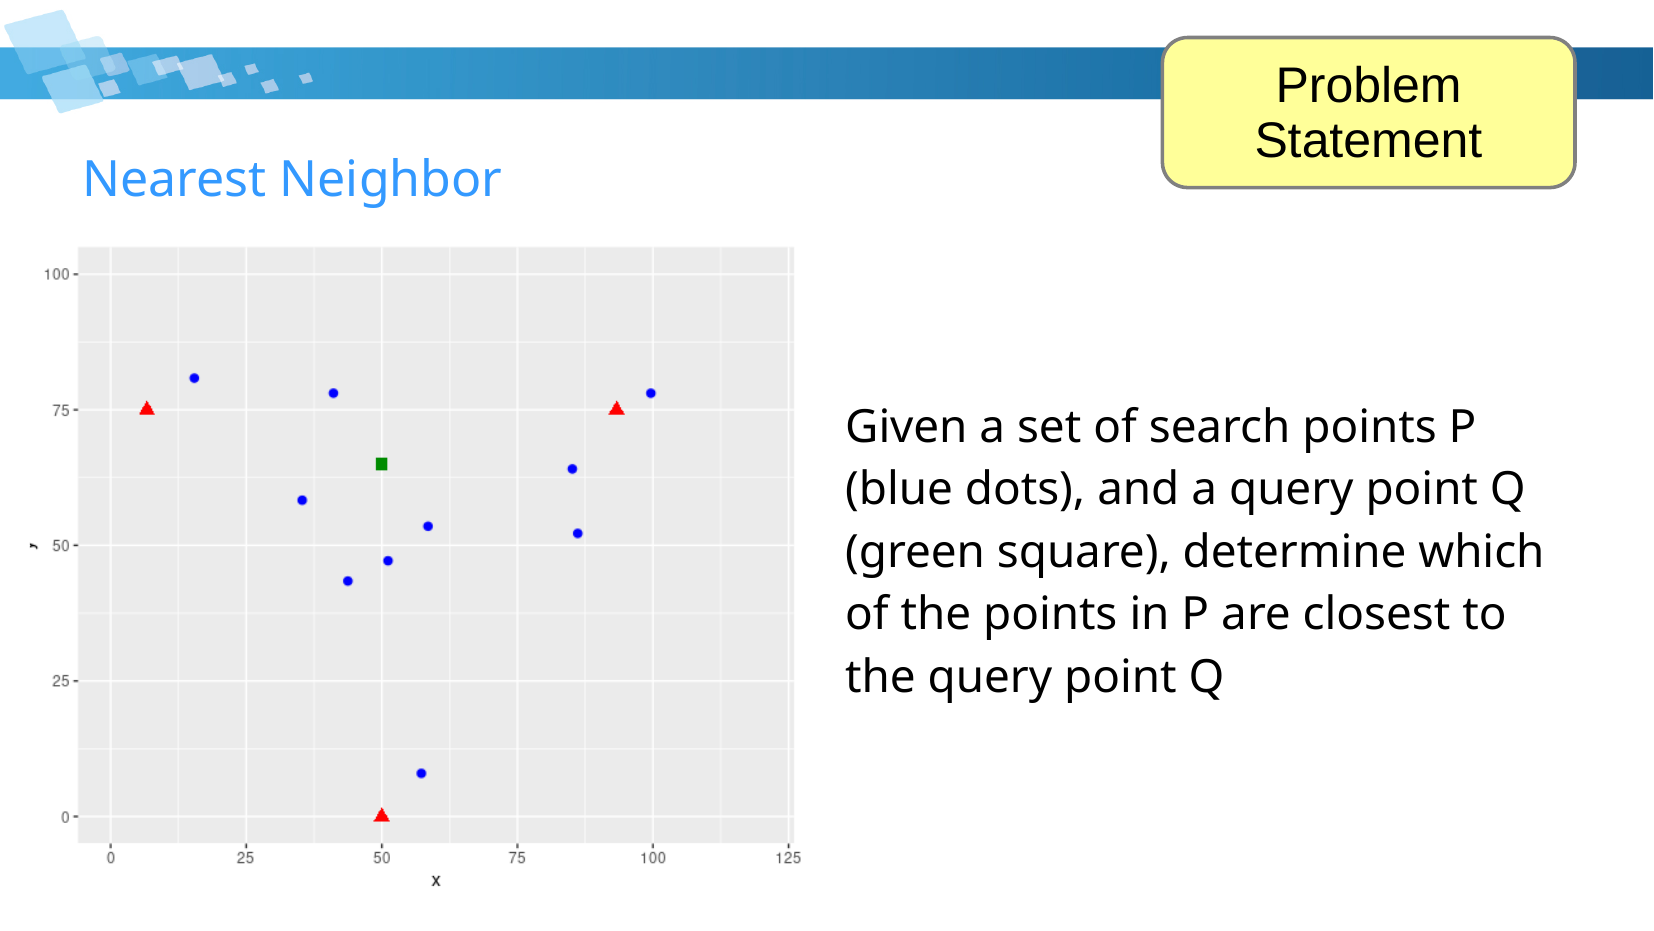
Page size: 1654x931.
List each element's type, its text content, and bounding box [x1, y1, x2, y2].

list Given a set of search points P (blue dots), and a query point Q (green square), determine which of the points in P are closest to the query point Q [845, 279, 1572, 820]
picture [0, 0, 1653, 929]
text_box Problem Statement [1162, 37, 1576, 188]
title Nearest Neighbor [82, 99, 1571, 255]
